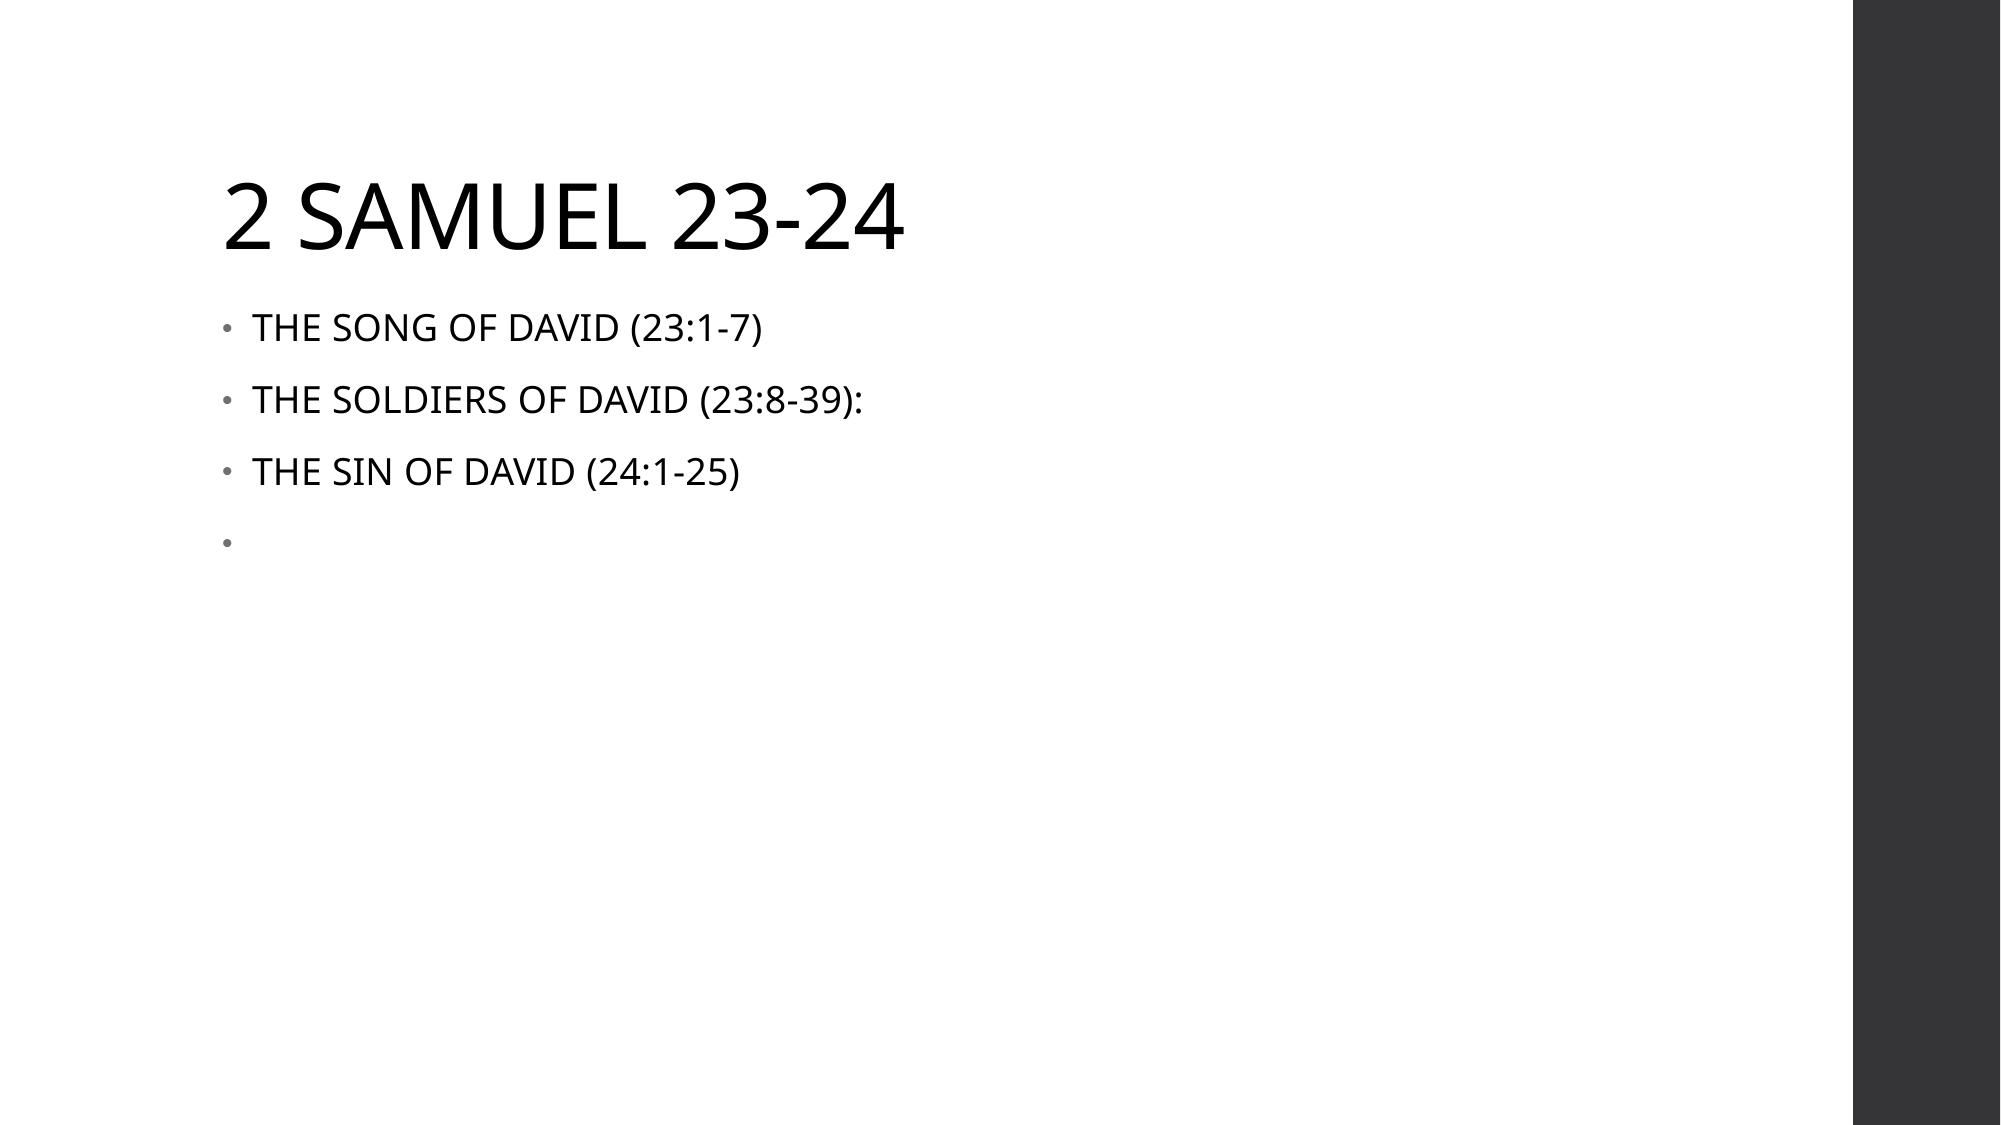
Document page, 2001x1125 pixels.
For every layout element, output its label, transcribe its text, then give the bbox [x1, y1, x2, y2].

list THE SONG OF DAVID (23:1-7) THE SOLDIERS OF DAVID (23:8-39): THE SIN OF DAVID (24:1-25) [206, 299, 1617, 1014]
title 2 SAMUEL 23-24 [206, 60, 1797, 278]
